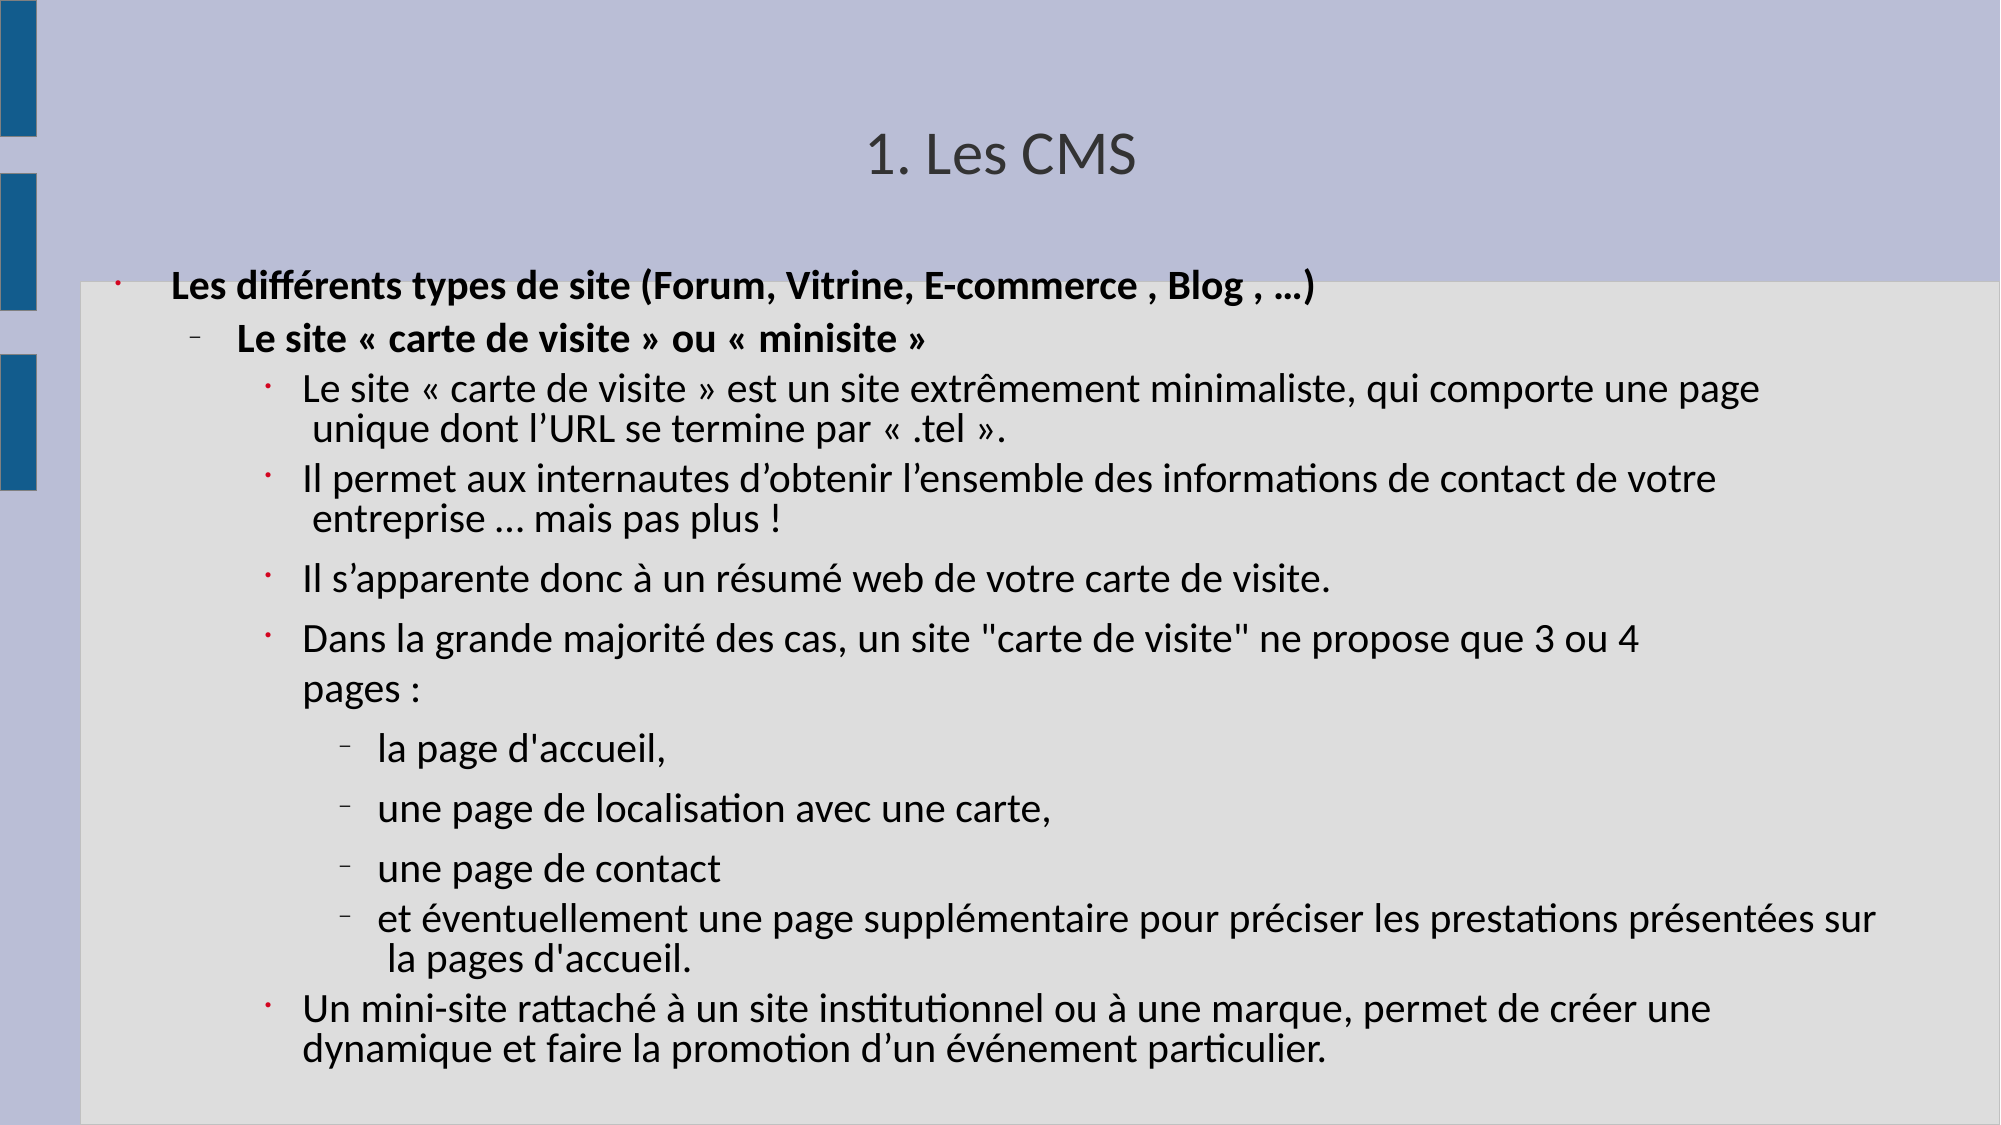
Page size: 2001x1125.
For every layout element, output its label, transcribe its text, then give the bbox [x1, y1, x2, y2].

title 1. Les CMS [859, 109, 1141, 256]
text_box Les différents types de site (Forum, Vitrine, E-commerce , Blog , …) Le site « carte de visite » ou « minisite » Le site « carte de visite » est un site extrêmement minimaliste, qui comporte une page unique dont l’URL se termine par « .tel ». Il permet aux internautes d’obtenir l’ensemble des informations de contact de votre entreprise … mais pas plus ! Il s’apparente donc à un résumé web de votre carte de visite. Dans la grande majorité des cas, un site "carte de visite" ne propose que 3 ou 4 pages : la page d'accueil, une page de localisation avec une carte, une page de contact et éventuellement une page supplémentaire pour préciser les prestations présentées sur la pages d'accueil. Un mini-site rattaché à un site institutionnel ou à une marque, permet de créer une dynamique et faire la promotion d’un événement particulier. [112, 256, 1882, 1071]
